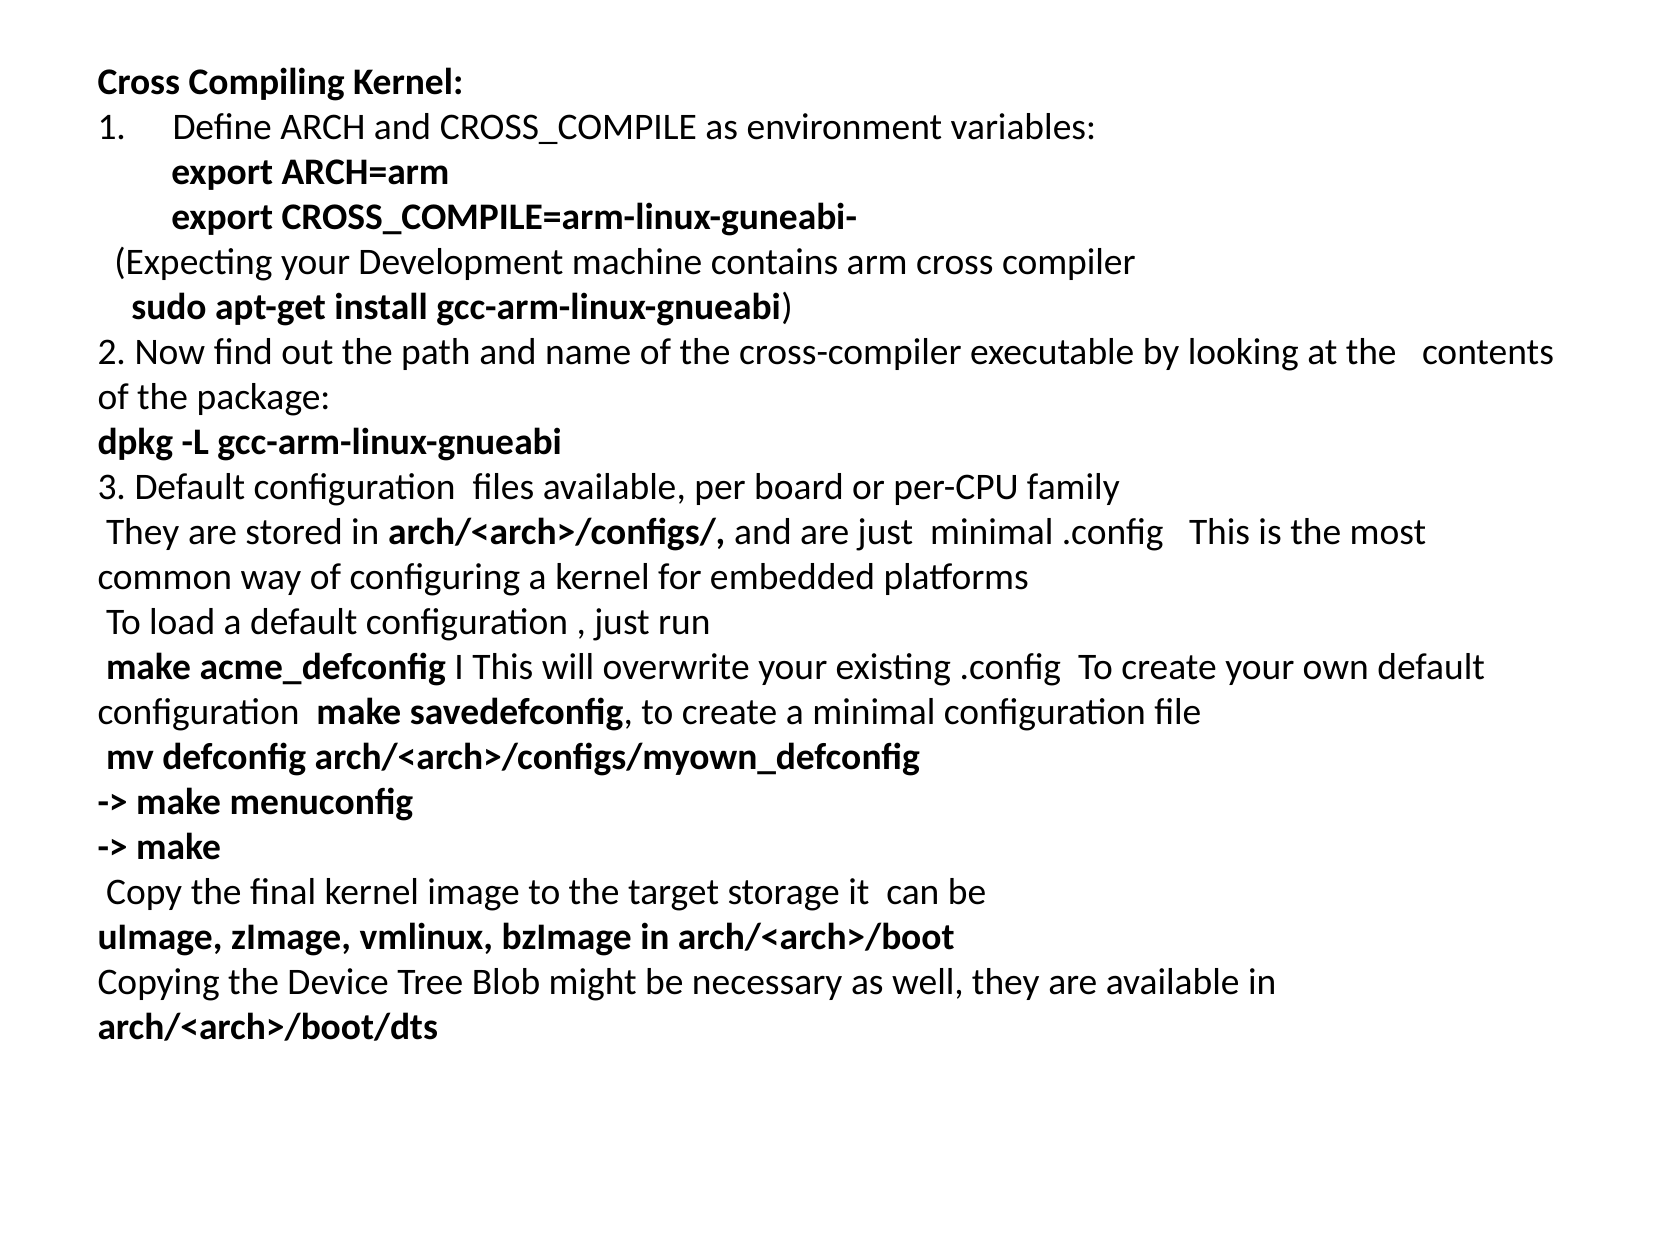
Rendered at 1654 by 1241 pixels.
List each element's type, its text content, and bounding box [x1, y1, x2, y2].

text_box Cross Compiling Kernel: Define ARCH and CROSS_COMPILE as environment variables: export ARCH=arm export CROSS_COMPILE=arm-linux-guneabi- (Expecting your Development machine contains arm cross compiler sudo apt-get install gcc-arm-linux-gnueabi) 2. Now ﬁnd out the path and name of the cross-compiler executable by looking at the contents of the package: dpkg -L gcc-arm-linux-gnueabi 3. Default configuration files available, per board or per-CPU family They are stored in arch/<arch>/configs/, and are just minimal .config This is the most common way of configuring a kernel for embedded platforms To load a default configuration , just run make acme_defconfig I This will overwrite your existing .config To create your own default configuration make savedefconfig, to create a minimal configuration file mv defconfig arch/<arch>/configs/myown_defconfig -> make menuconfig -> make Copy the final kernel image to the target storage it can be uImage, zImage, vmlinux, bzImage in arch/<arch>/boot Copying the Device Tree Blob might be necessary as well, they are available in arch/<arch>/boot/dts [82, 49, 1571, 1158]
